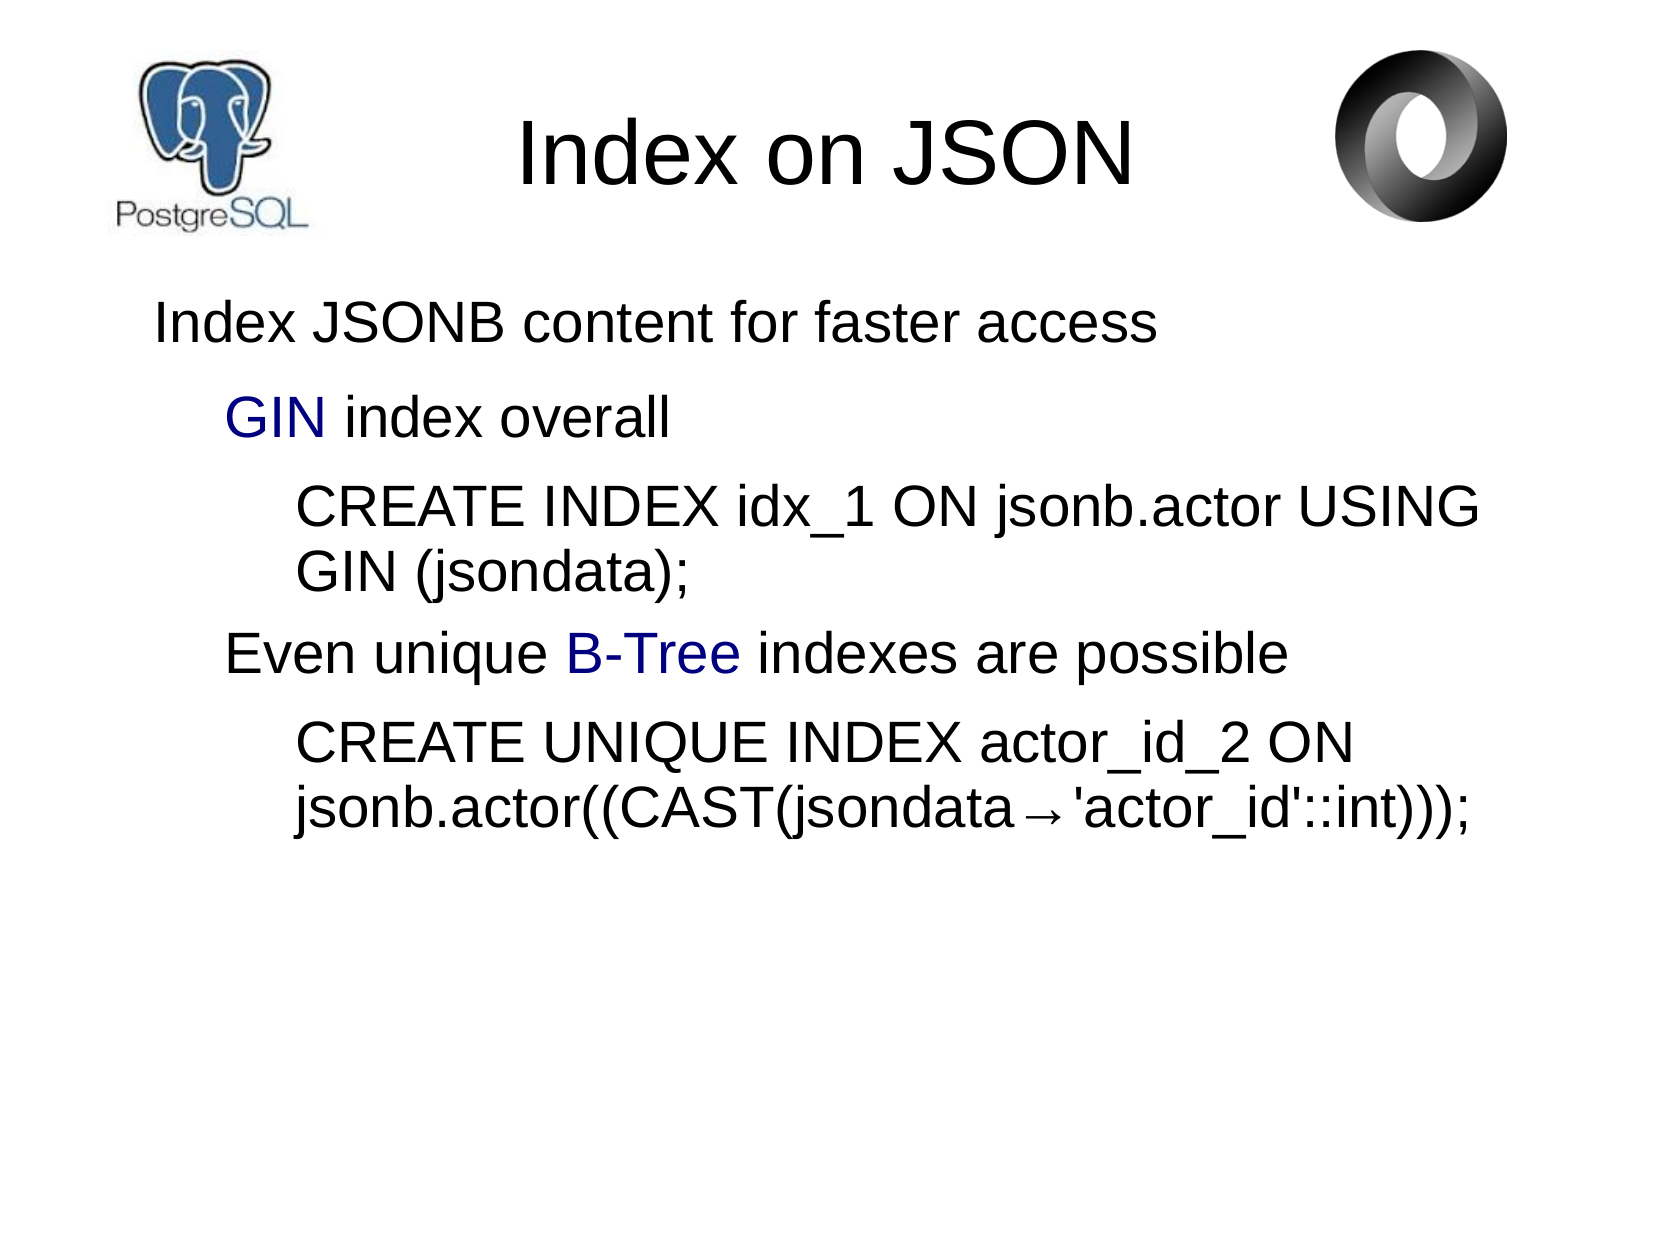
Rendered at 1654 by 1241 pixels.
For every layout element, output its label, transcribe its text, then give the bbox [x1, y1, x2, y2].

picture [1335, 50, 1507, 222]
title Index on JSON [82, 49, 1571, 257]
list Index JSONB content for faster access GIN index overall CREATE INDEX idx_1 ON jsonb.actor USING GIN (jsondata); Even unique B-Tree indexes are possible CREATE UNIQUE INDEX actor_id_2 ON jsonb.actor((CAST(jsondata→'actor_id'::int))); [82, 290, 1538, 1010]
picture [58, 50, 356, 237]
